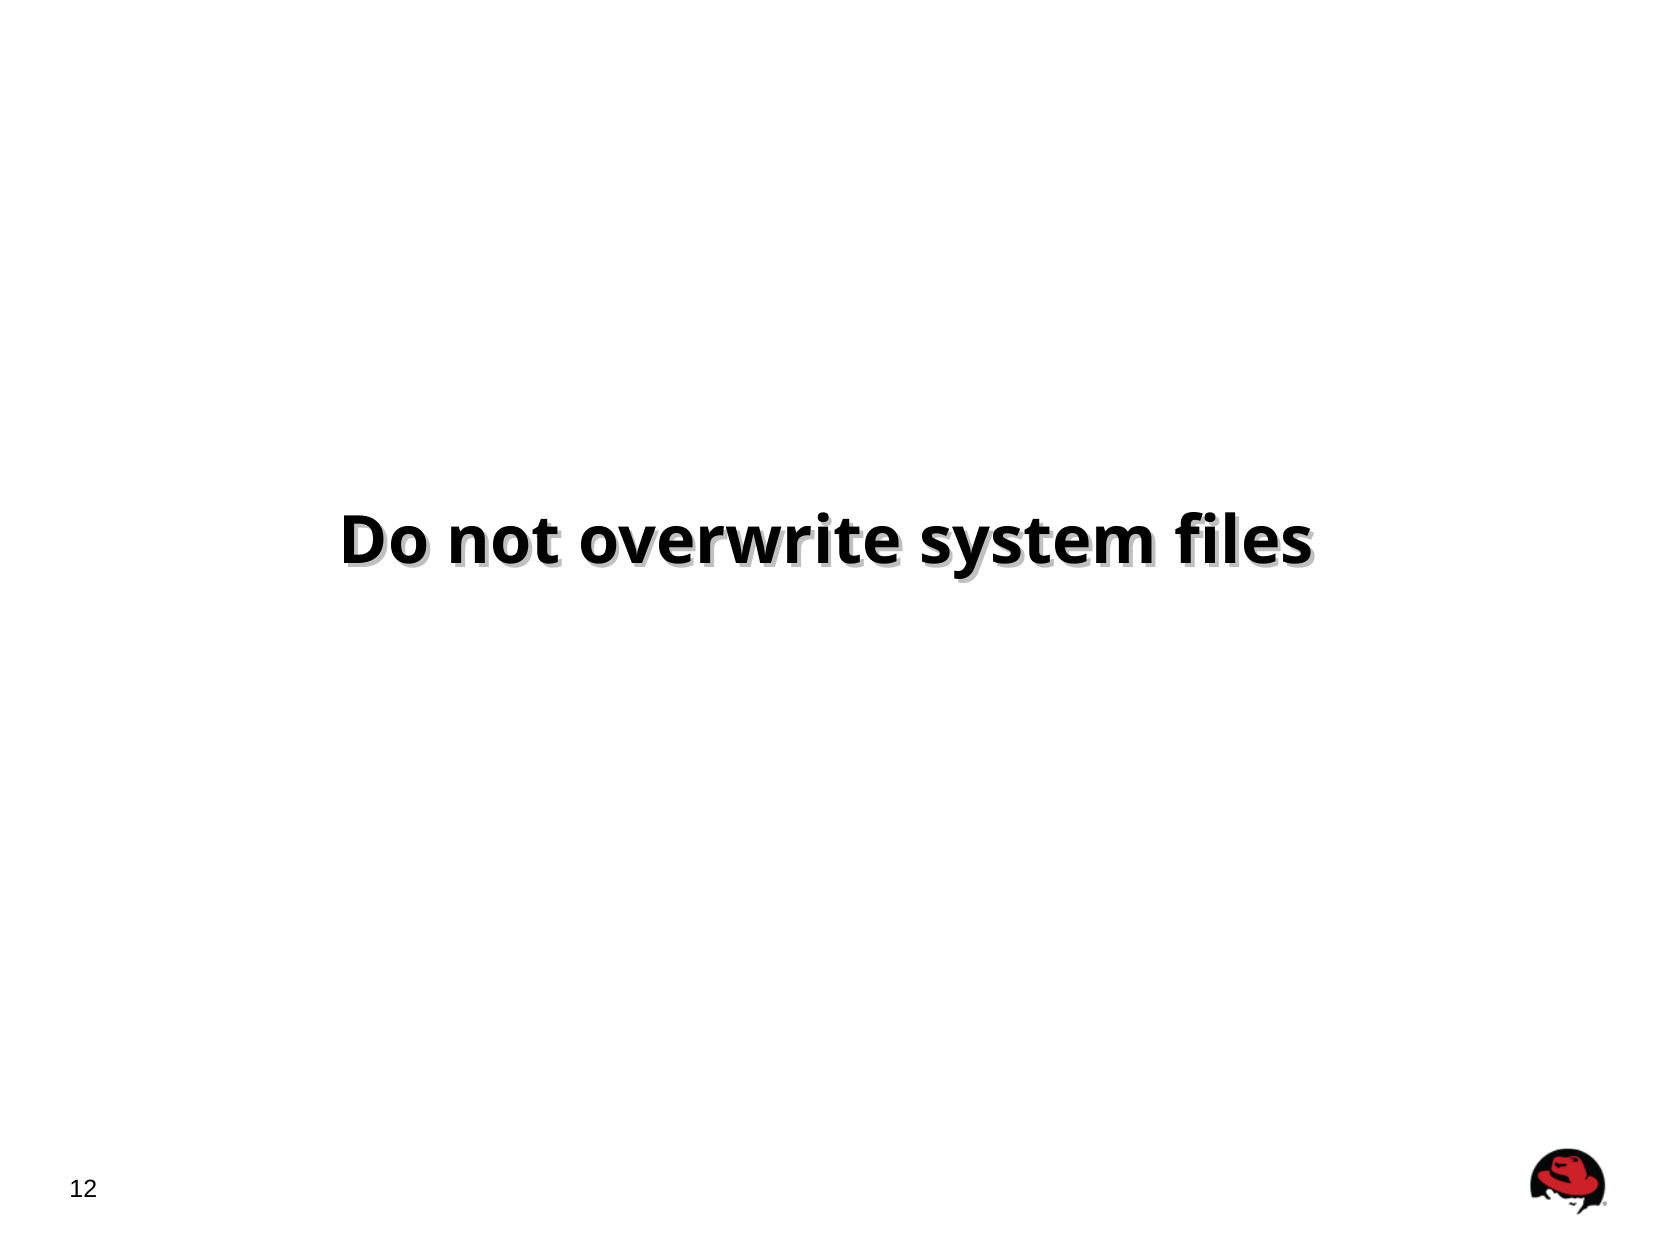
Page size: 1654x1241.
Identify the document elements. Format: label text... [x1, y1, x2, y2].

picture [1529, 1146, 1613, 1224]
subtitle Do not overwrite system files [82, 37, 1571, 1039]
